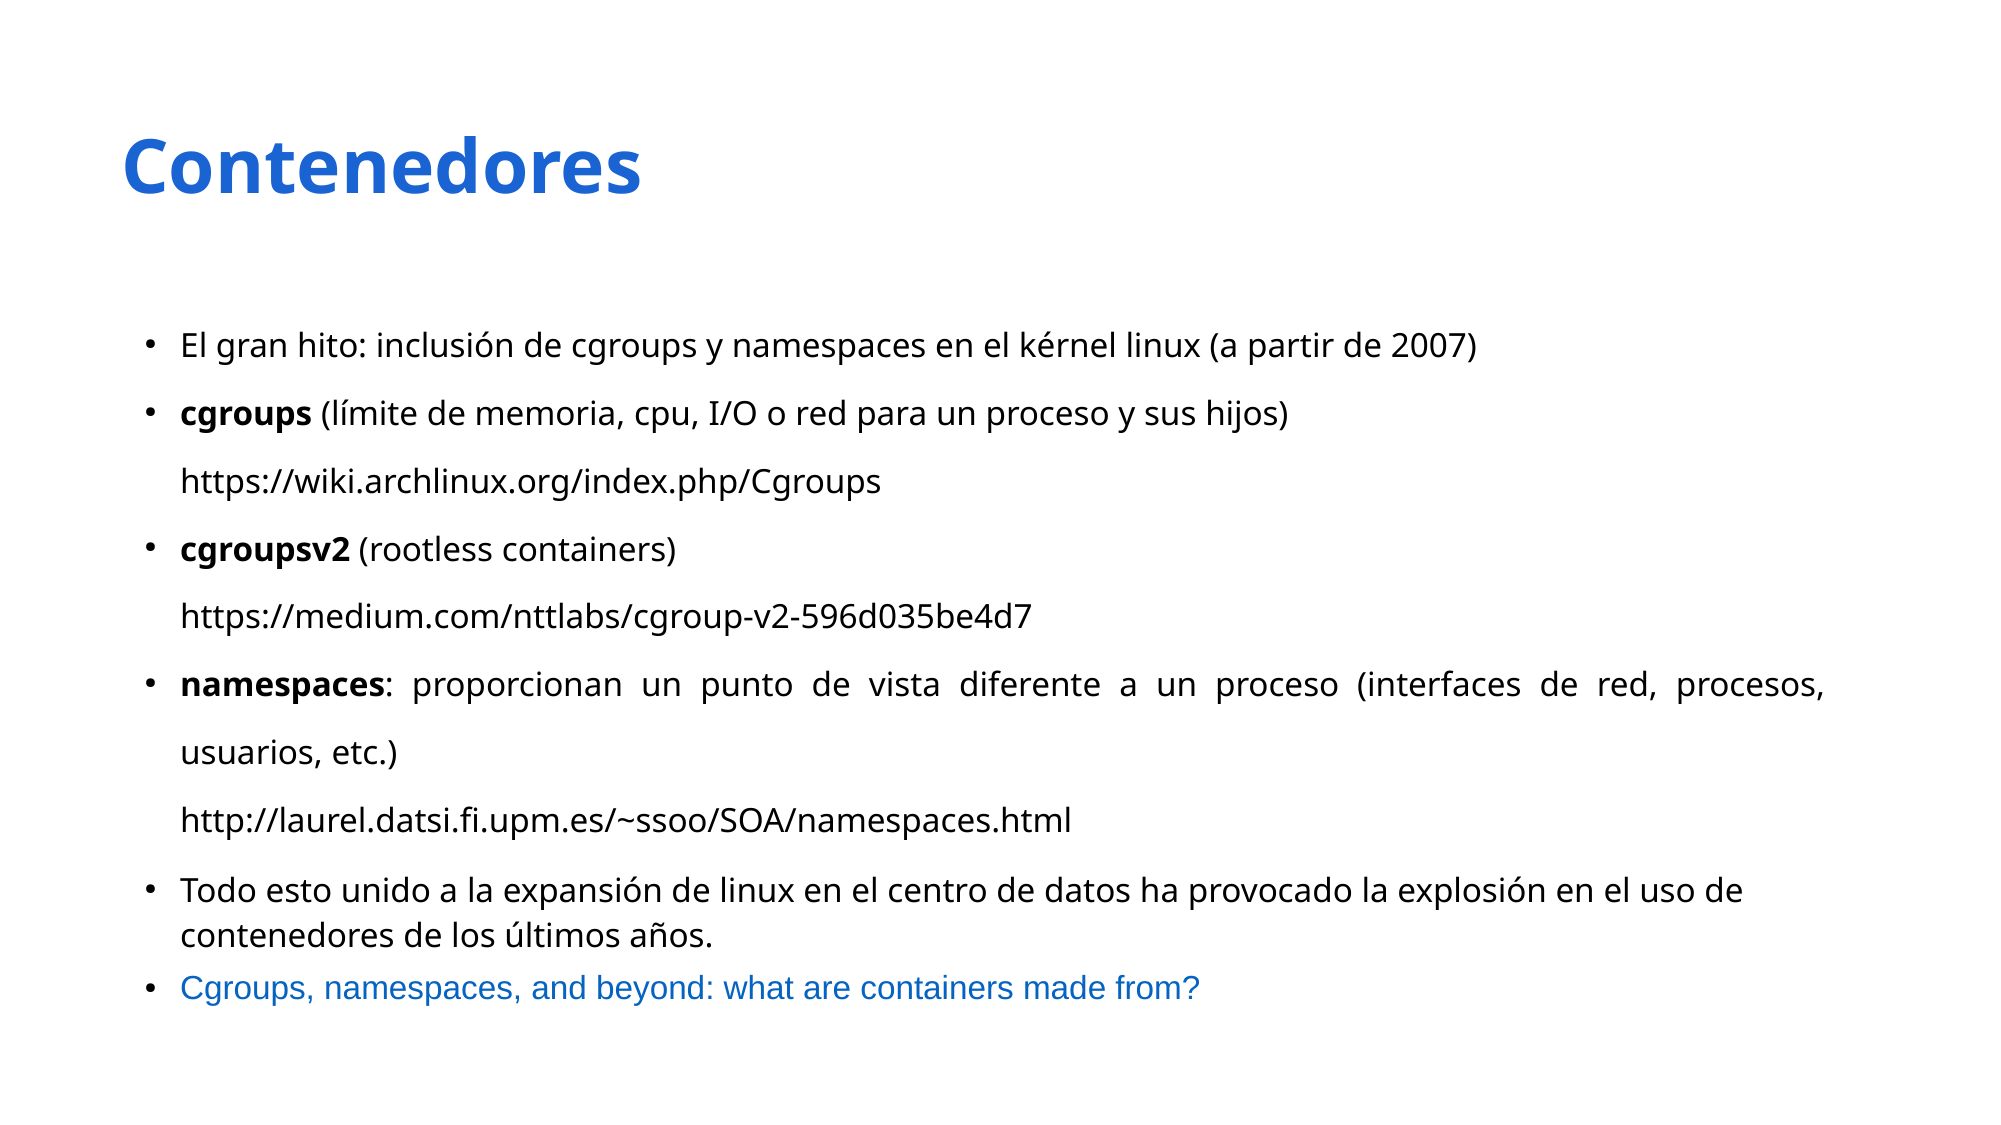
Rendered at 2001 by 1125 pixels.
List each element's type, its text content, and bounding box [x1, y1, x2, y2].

text_box Contenedores [106, 106, 1878, 293]
text_box El gran hito: inclusión de cgroups y namespaces en el kérnel linux (a partir de 2007) cgroups (límite de memoria, cpu, I/O o red para un proceso y sus hijos) https://wiki.archlinux.org/index.php/Cgroups cgroupsv2 (rootless containers) https://medium.com/nttlabs/cgroup-v2-596d035be4d7 namespaces: proporcionan un punto de vista diferente a un proceso (interfaces de red, procesos, usuarios, etc.) http://laurel.datsi.fi.upm.es/~ssoo/SOA/namespaces.html Todo esto unido a la expansión de linux en el centro de datos ha provocado la explosión en el uso de contenedores de los últimos años. Cgroups, namespaces, and beyond: what are containers made from? [129, 292, 1843, 946]
